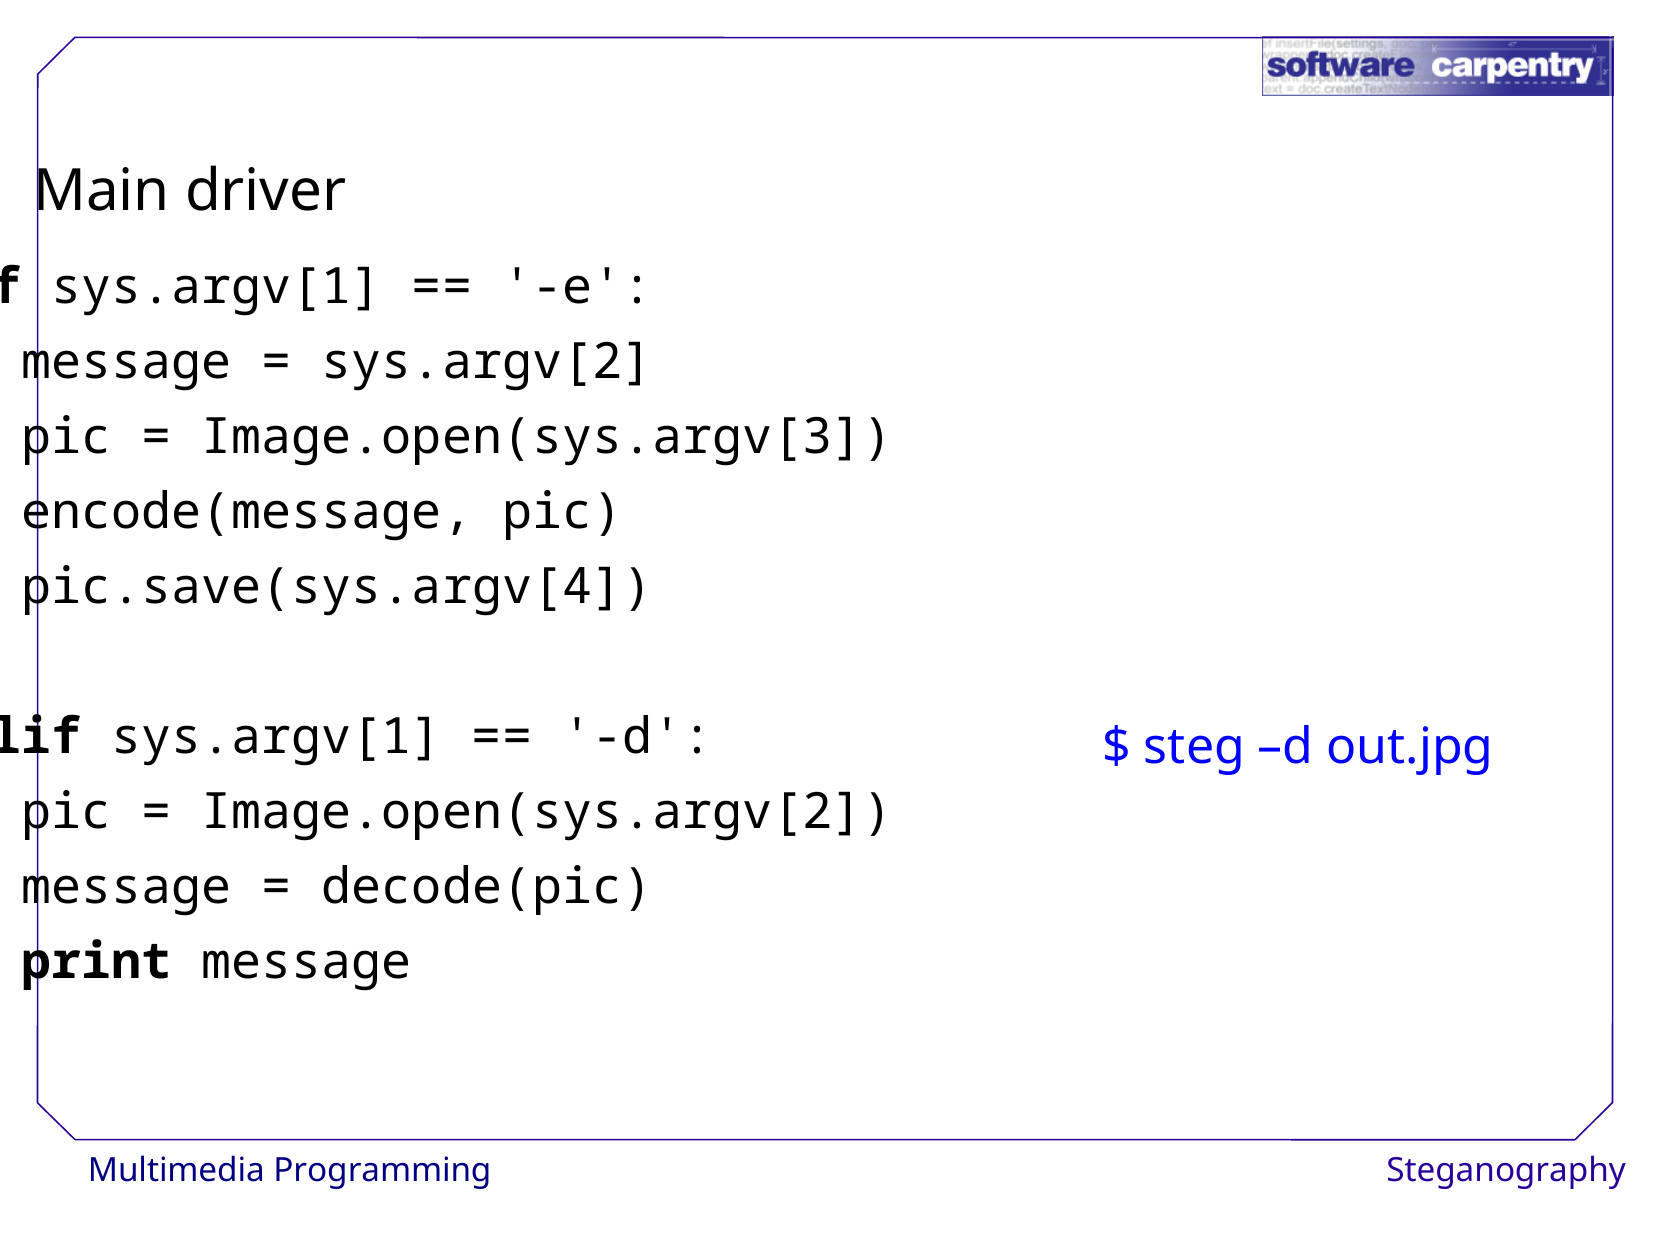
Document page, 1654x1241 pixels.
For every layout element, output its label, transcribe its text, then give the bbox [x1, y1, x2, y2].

text_box Main driver [18, 109, 512, 230]
picture [1262, 36, 1614, 96]
text_box $ steg –d out.jpg [1087, 675, 1654, 782]
text_box if sys.argv[1] == '-e': message = sys.argv[2] pic = Image.open(sys.argv[3]) encode(message, pic) pic.save(sys.argv[4]) elif sys.argv[1] == '-d': pic = Image.open(sys.argv[2]) message = decode(pic) print message [0, 230, 1057, 997]
